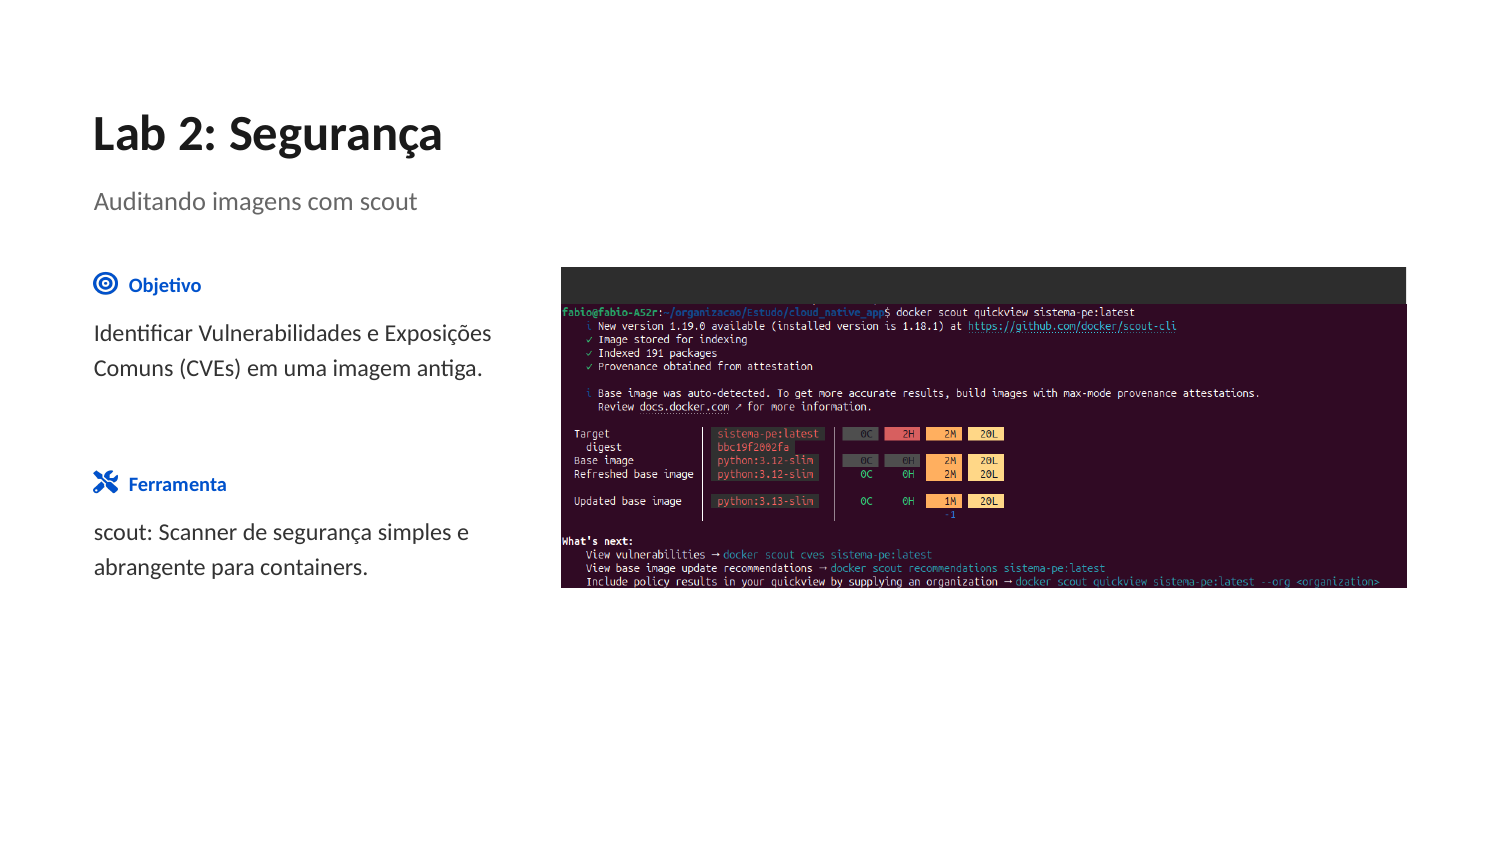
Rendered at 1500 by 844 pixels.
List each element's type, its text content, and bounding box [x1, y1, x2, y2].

picture [93, 470, 118, 494]
text_box Auditando imagens com scout [93, 181, 419, 216]
text_box Lab 2: Segurança [93, 93, 445, 161]
picture [93, 271, 118, 295]
text_box [561, 267, 1407, 304]
text_box Objetivo [128, 267, 202, 297]
text_box Ferramenta [128, 465, 227, 496]
text_box Identificar Vulnerabilidades e Exposições Comuns (CVEs) em uma imagem antiga. [93, 310, 554, 382]
text_box scout: Scanner de segurança simples e abrangente para containers. [93, 509, 554, 581]
picture [561, 304, 1407, 588]
